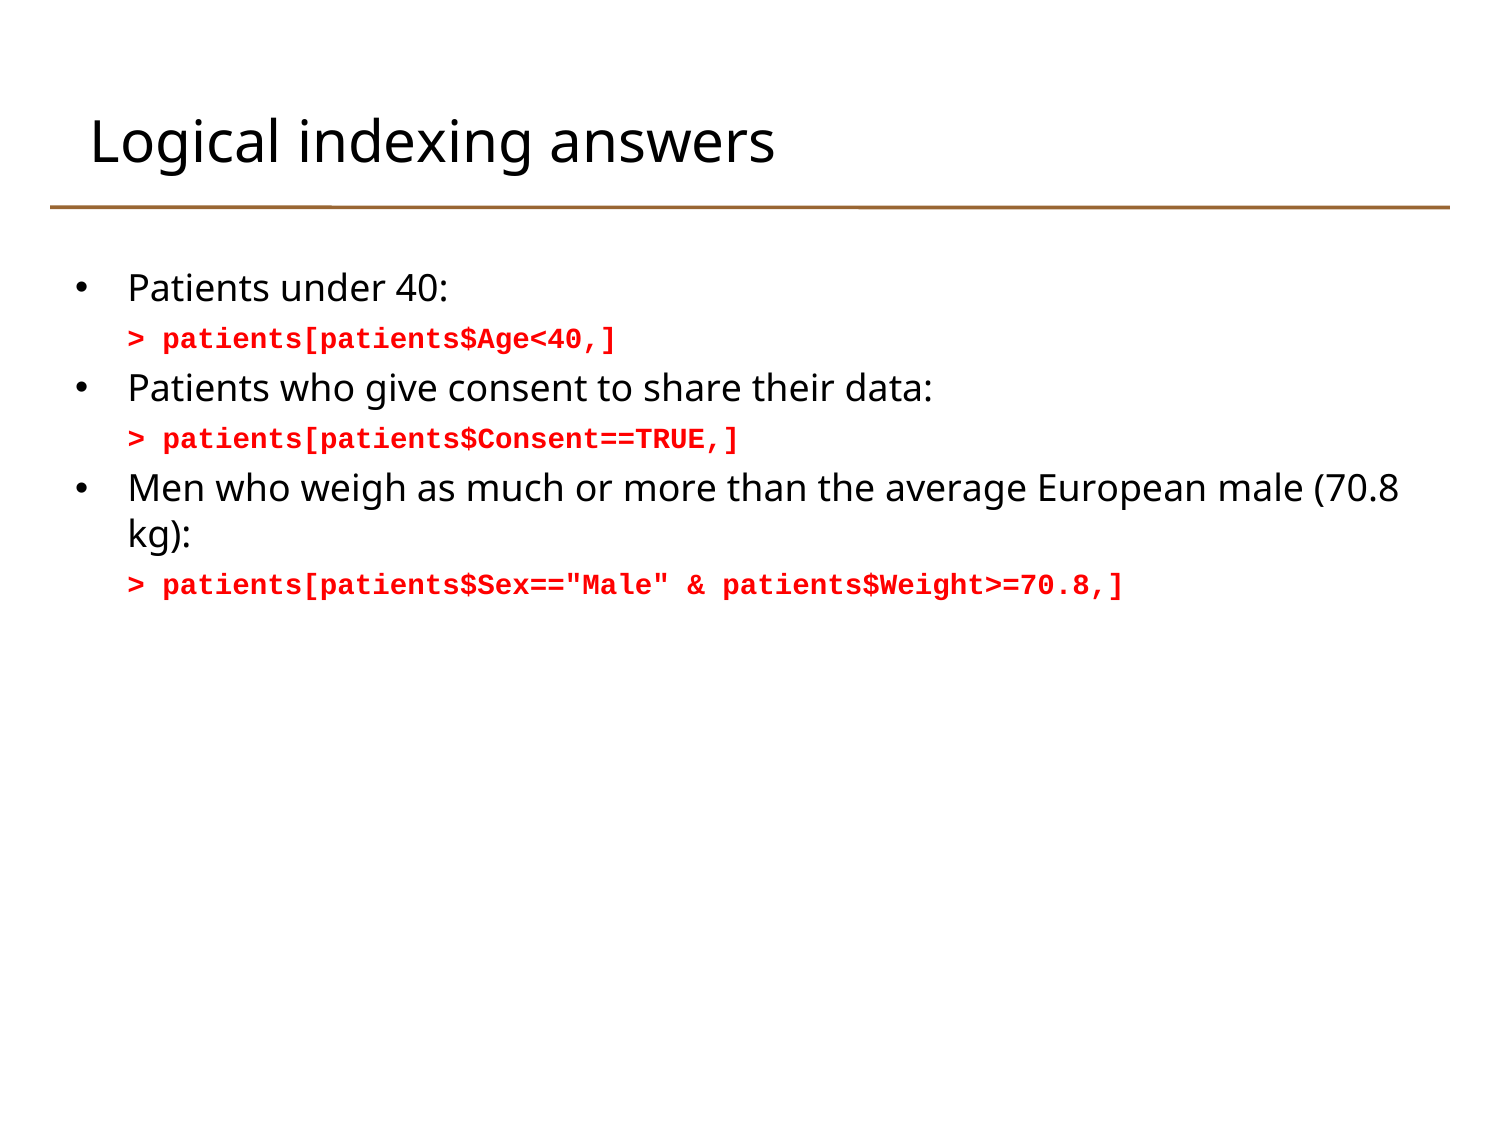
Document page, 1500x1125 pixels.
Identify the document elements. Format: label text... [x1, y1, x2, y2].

text_box Logical indexing answers [75, 44, 1425, 233]
text_box Patients under 40: > patients[patients$Age<40,] Patients who give consent to share their data: > patients[patients$Consent==TRUE,] Men who weigh as much or more than the average European male (70.8 kg): > patients[patients$Sex=="Male" & patients$Weight>=70.8,] [75, 263, 1425, 1006]
